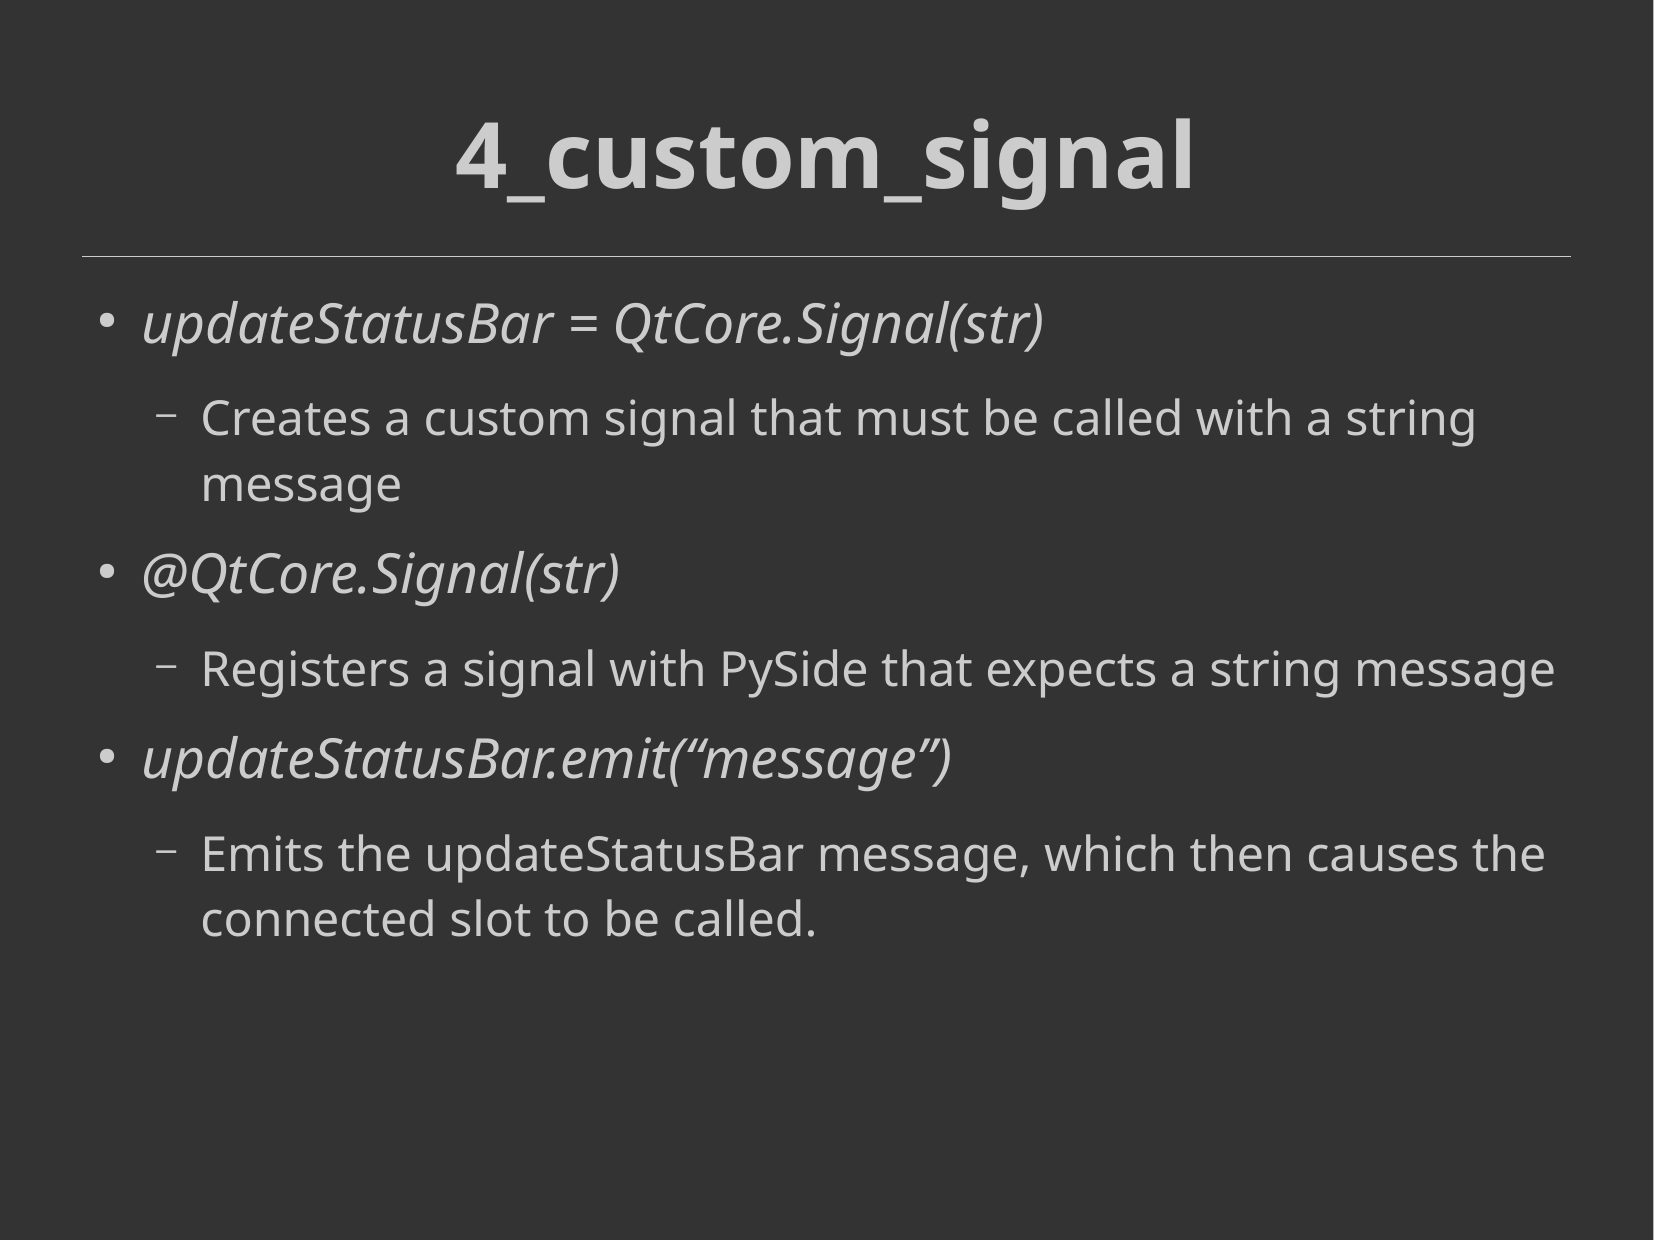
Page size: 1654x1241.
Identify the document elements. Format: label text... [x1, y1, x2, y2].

title 4_custom_signal [82, 49, 1571, 257]
list updateStatusBar = QtCore.Signal(str) Creates a custom signal that must be called with a string message @QtCore.Signal(str) Registers a signal with PySide that expects a string message updateStatusBar.emit(“message”) Emits the updateStatusBar message, which then causes the connected slot to be called. [82, 284, 1571, 1004]
